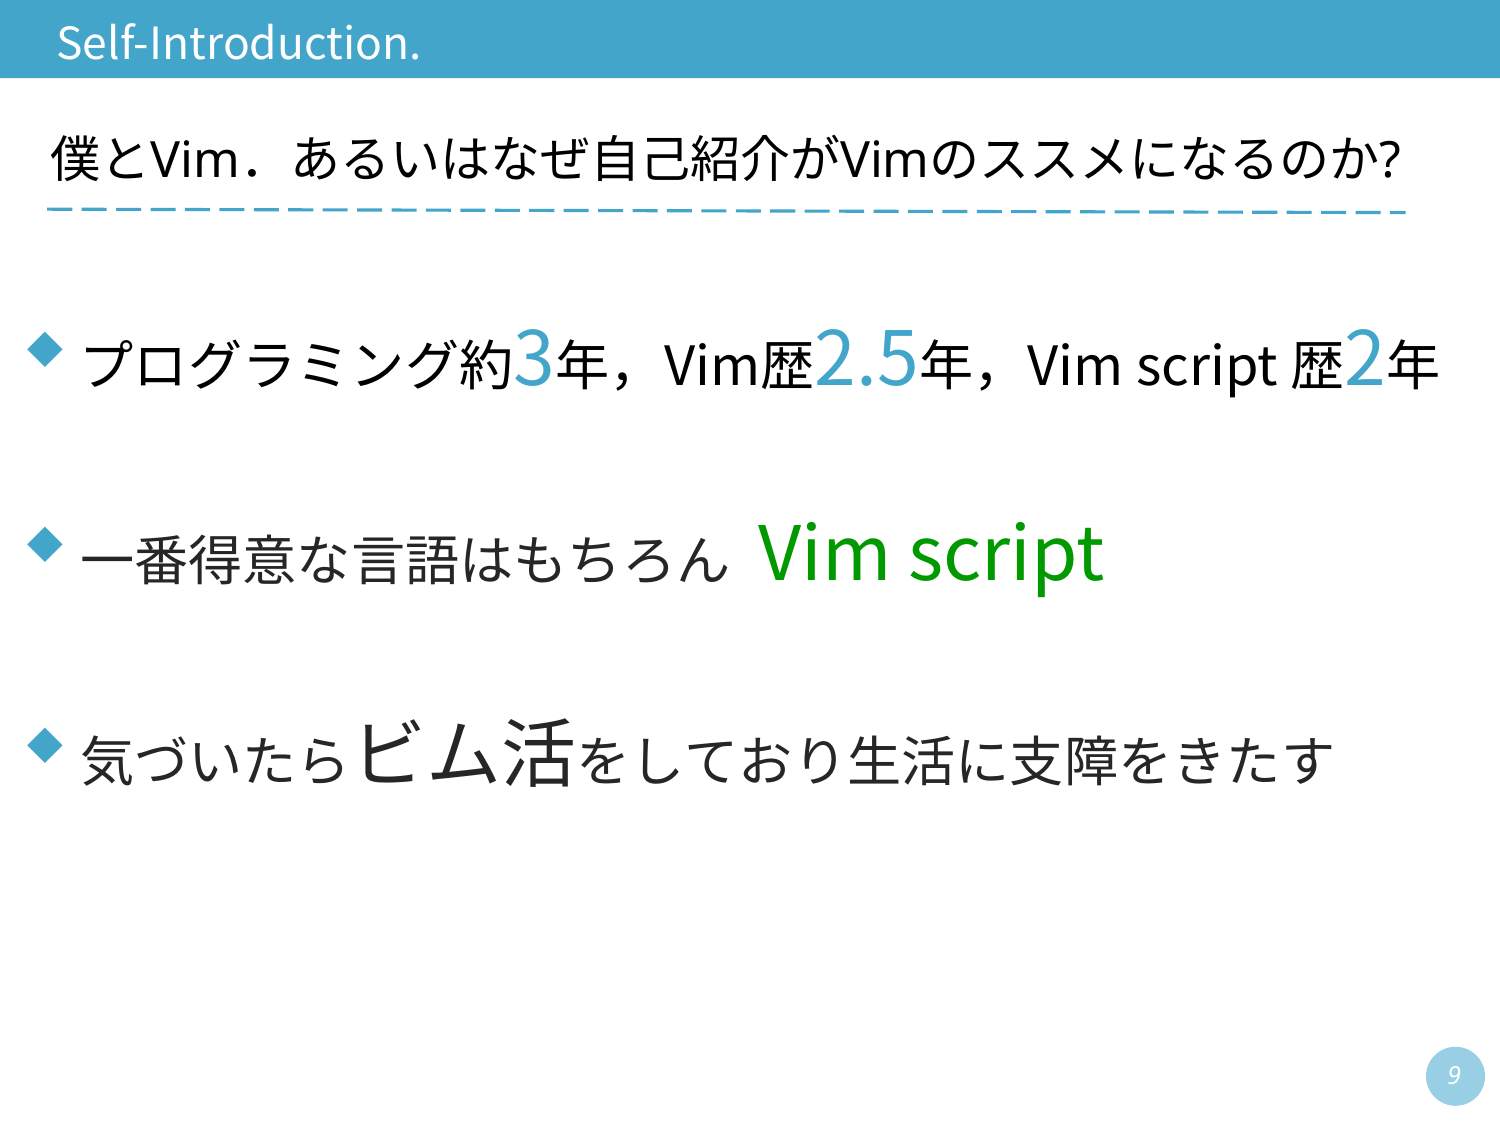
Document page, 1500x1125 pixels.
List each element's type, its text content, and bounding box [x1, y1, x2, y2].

title Self-Introduction. [41, 7, 1392, 76]
text_box 僕とVim．あるいはなぜ自己紹介がVimのススメになるのか? [35, 119, 1489, 195]
list 一番得意な言語はもちろん Vim script [8, 484, 1500, 615]
list 気づいたらビム活をしており生活に支障をきたす [8, 685, 1500, 815]
slide_number <number> [1424, 1046, 1484, 1107]
list プログラミング約3年，Vim歴2.5年，Vim script 歴2年 [8, 289, 1500, 420]
